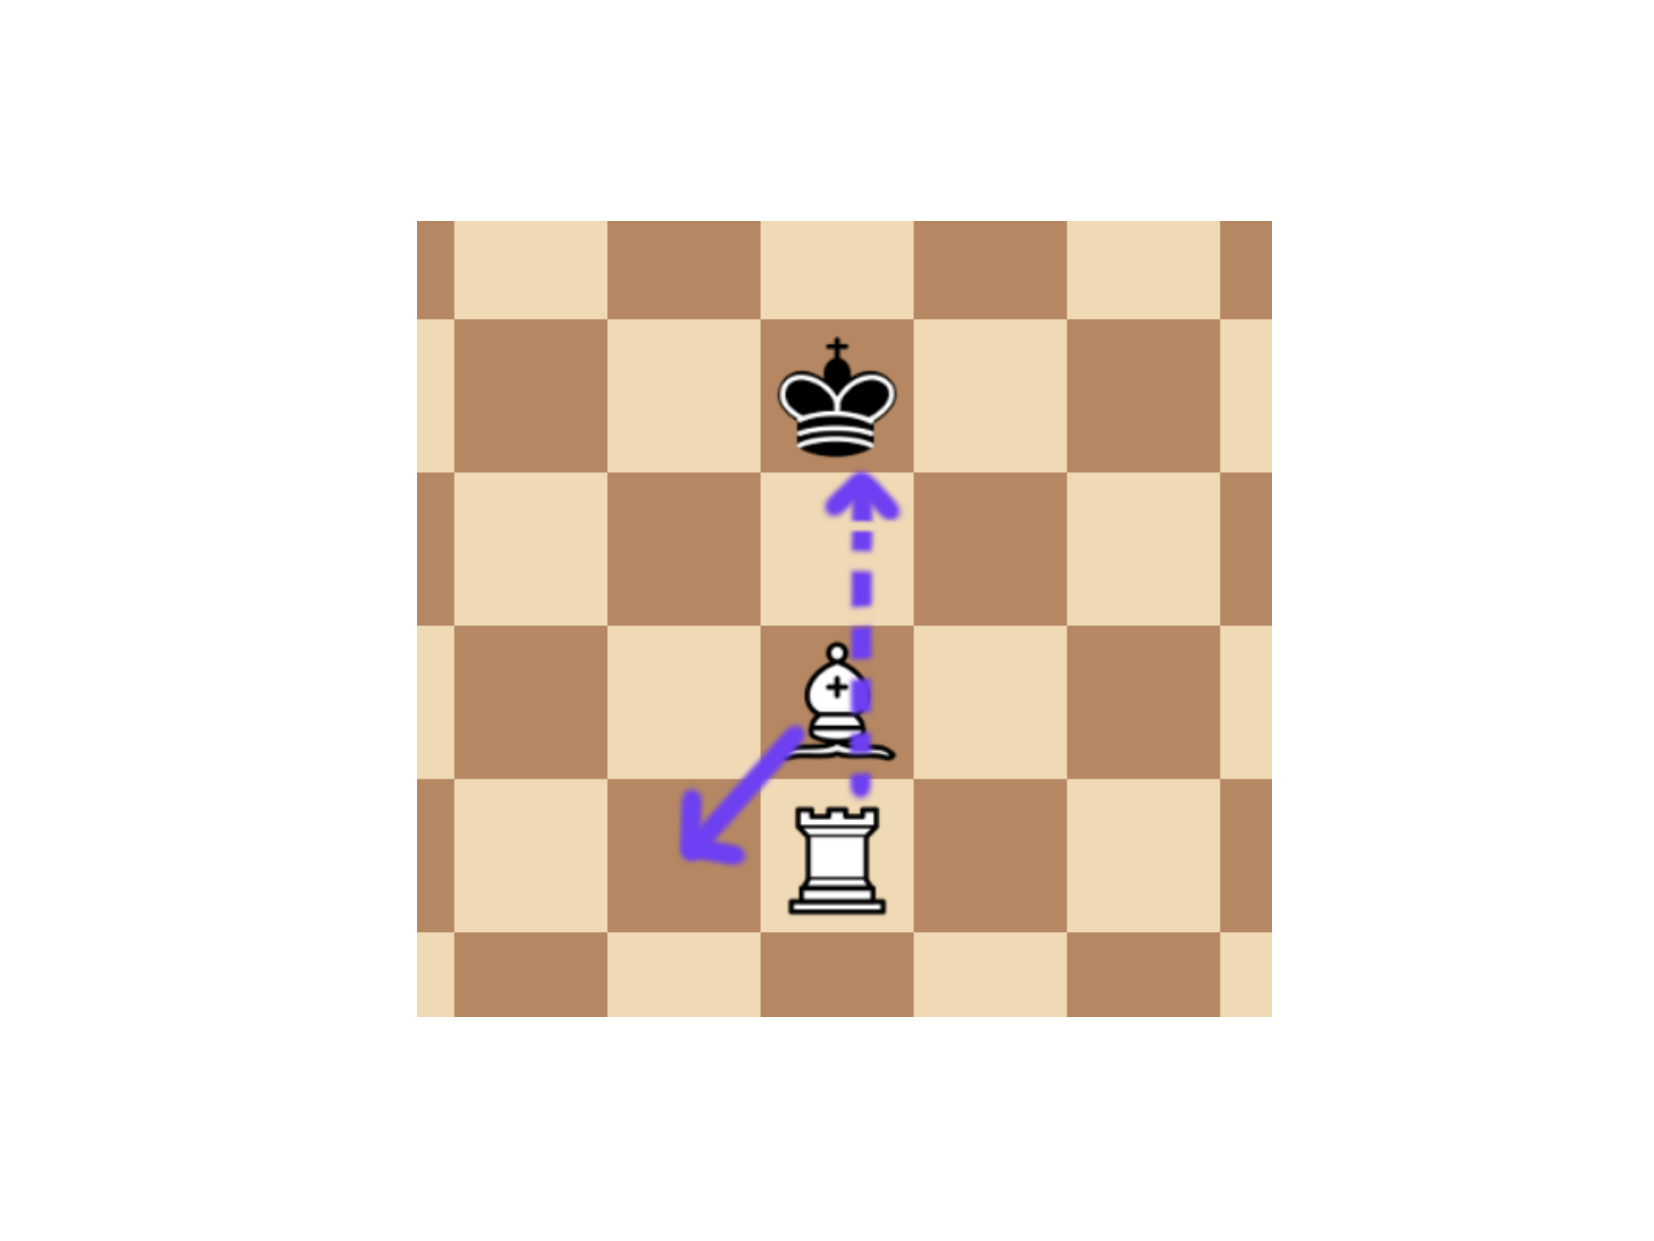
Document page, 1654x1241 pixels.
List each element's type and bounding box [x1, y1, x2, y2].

picture [417, 221, 1272, 1017]
